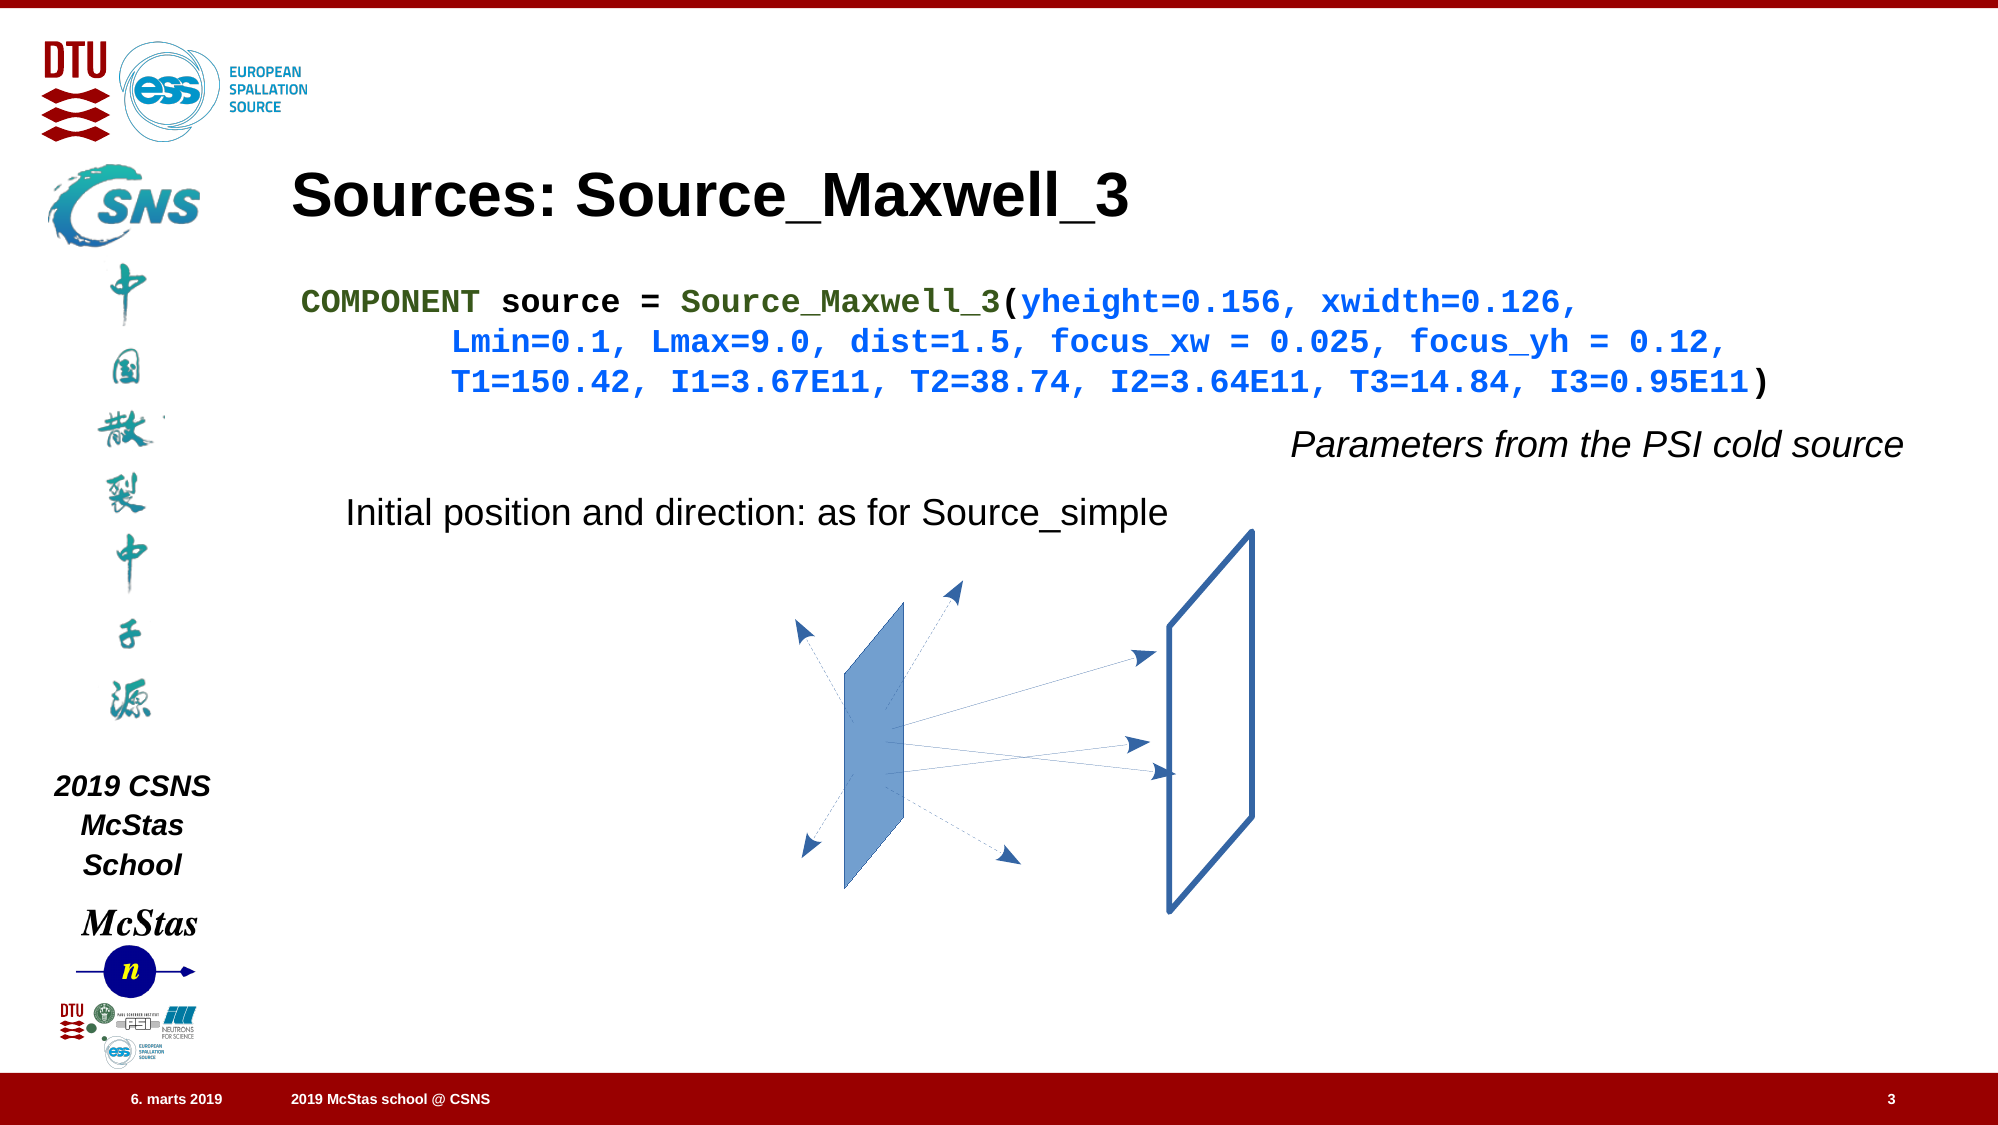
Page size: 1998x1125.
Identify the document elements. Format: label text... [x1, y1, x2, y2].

picture [48, 162, 209, 744]
picture [119, 41, 307, 142]
title Sources: Source_Maxwell_3 [291, 69, 1819, 230]
text_box [844, 602, 904, 889]
picture [59, 908, 213, 999]
picture [116, 1013, 160, 1030]
picture [86, 1003, 197, 1069]
text_box Parameters from the PSI cold source [1275, 415, 1920, 473]
text_box Initial position and direction: as for Source_simple [330, 484, 1630, 542]
slide_number 33 [1887, 1088, 1909, 1110]
text_box COMPONENT source = Source_Maxwell_3(yheight=0.156, xwidth=0.126, Lmin=0.1, Lmax=9.0, dist=1.5, focus_xw = 0.025, focus_yh = 0.12, T1=150.42, I1=3.67E11, T2=38.74, I2=3.64E11, T3=14.84, I3=0.95E11) [293, 271, 1973, 407]
